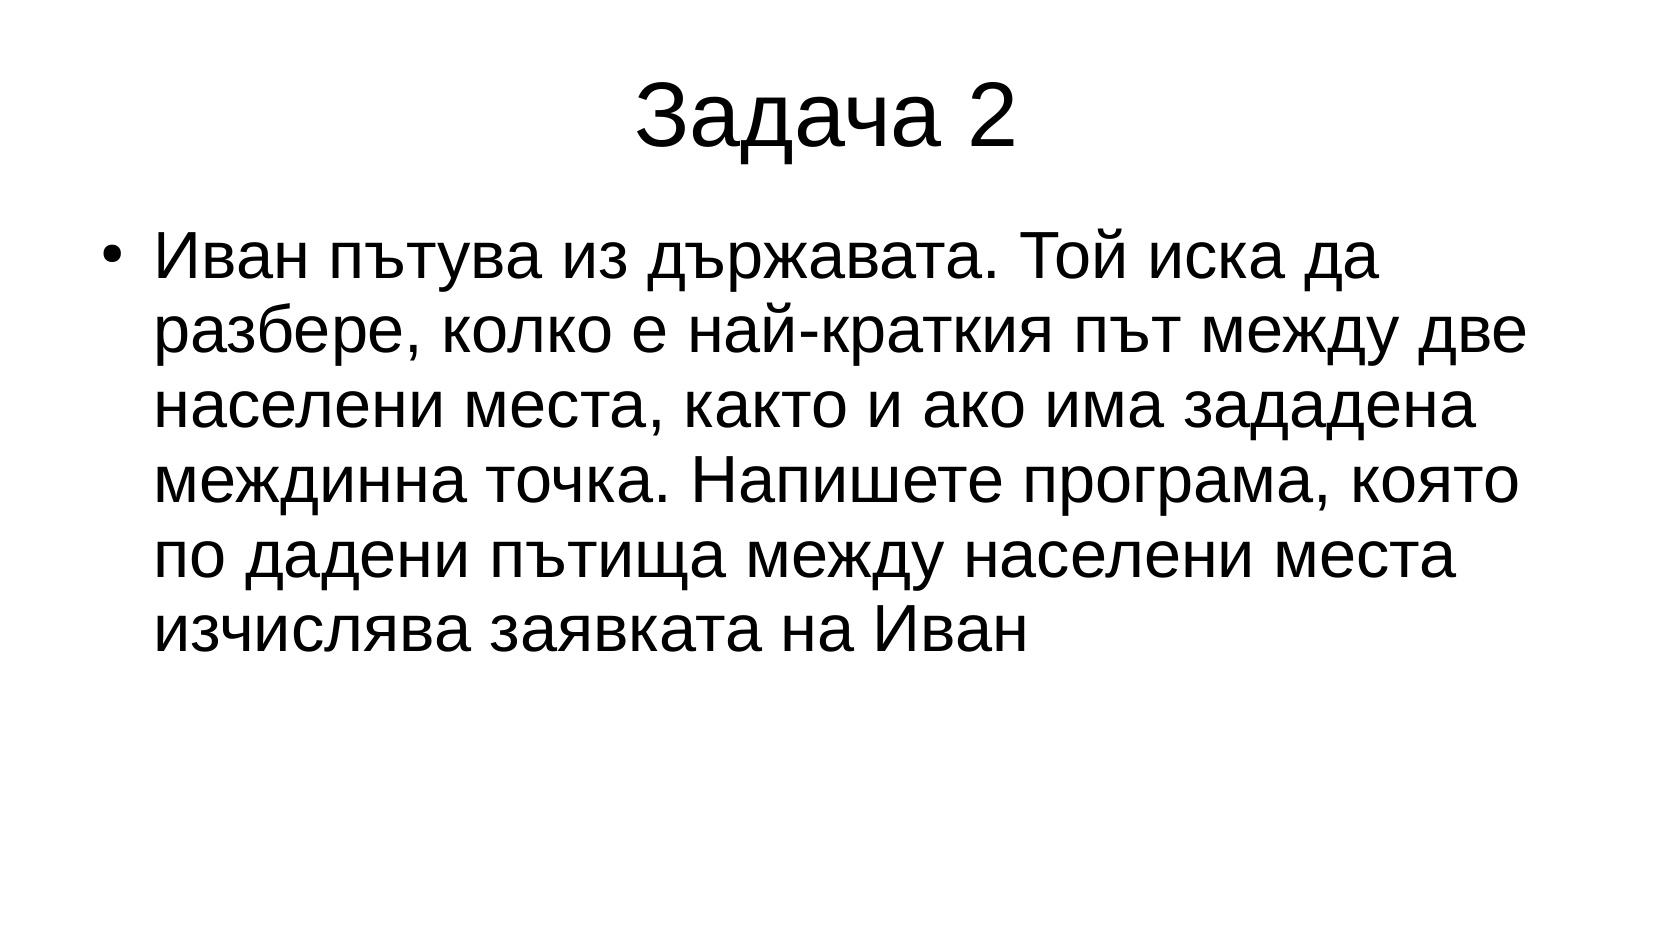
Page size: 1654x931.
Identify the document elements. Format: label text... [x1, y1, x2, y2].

title Задача 2 [82, 37, 1571, 193]
list Иван пътува из държавата. Той иска да разбере, колко е най-краткия път между две населени места, както и ако има зададена междинна точка. Напишете програма, която по дадени пътища между населени места изчислява заявката на Иван [82, 217, 1571, 758]
